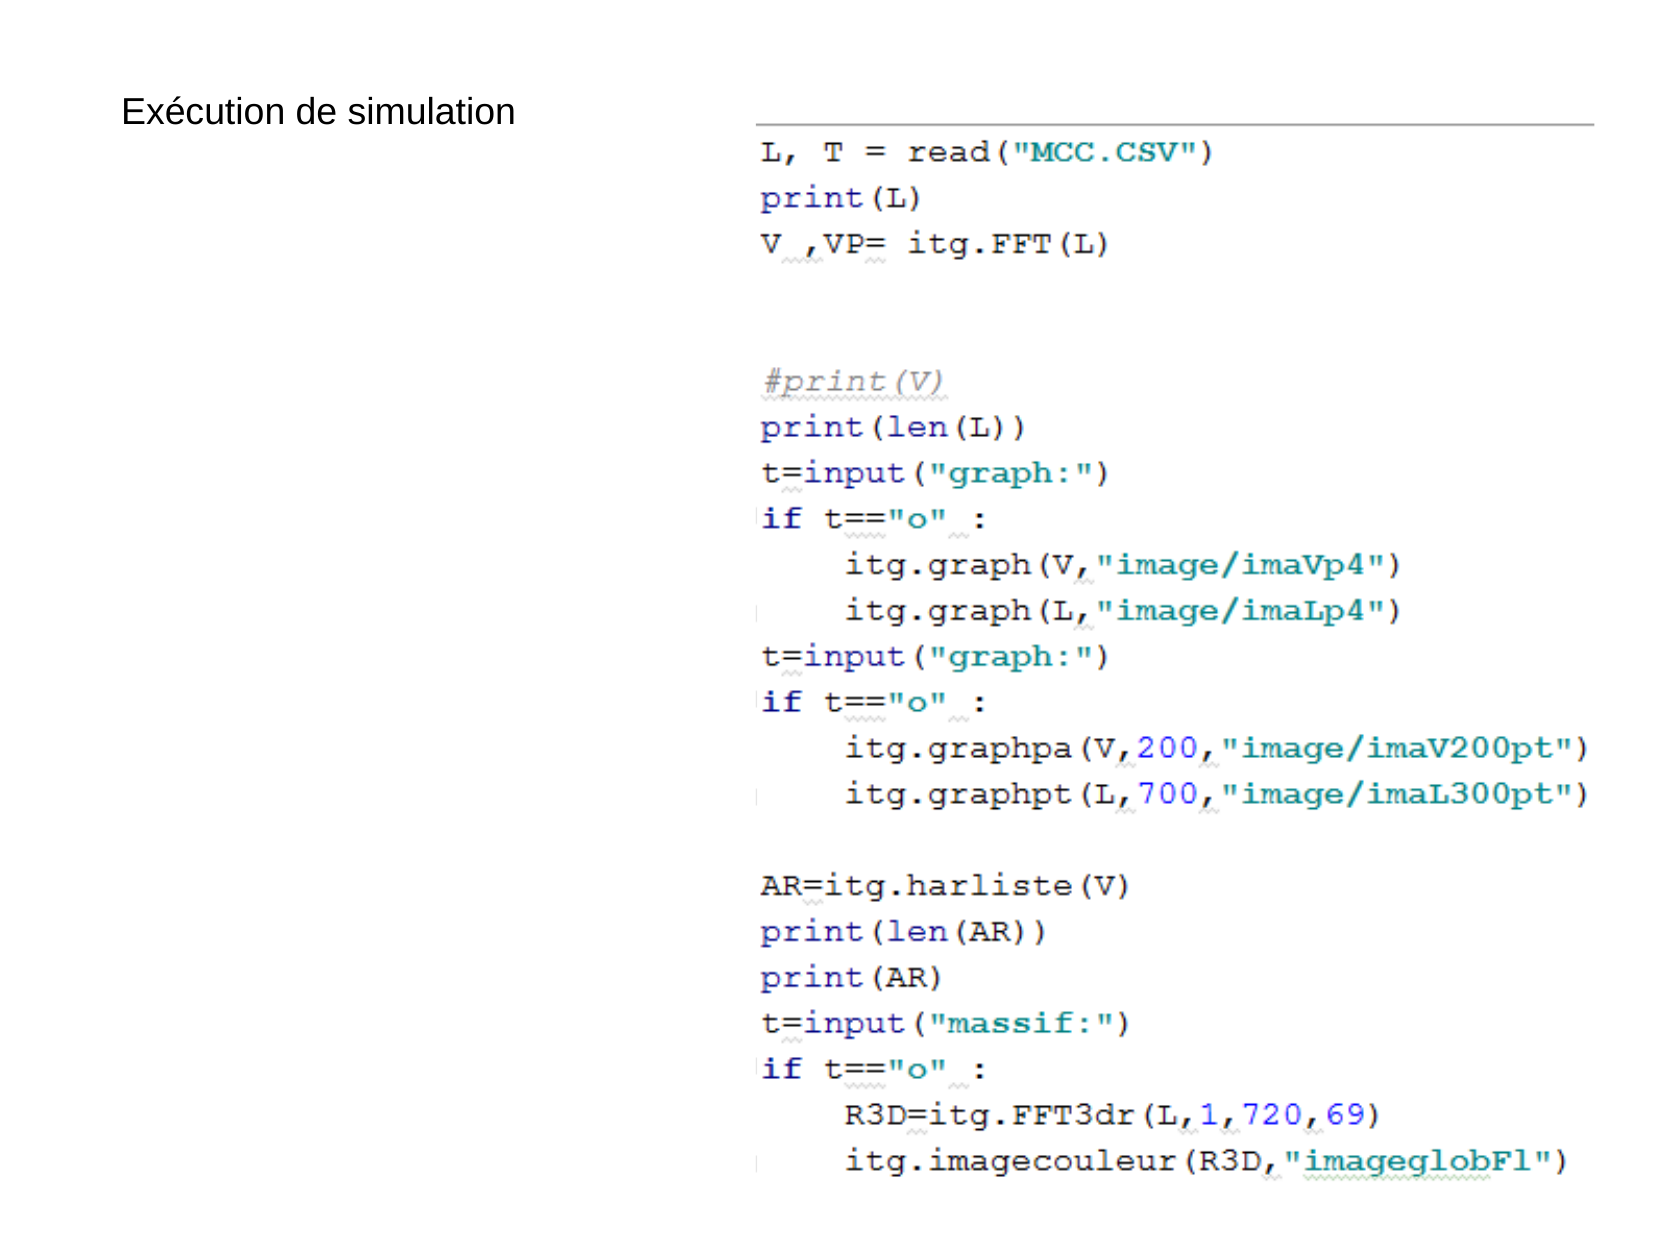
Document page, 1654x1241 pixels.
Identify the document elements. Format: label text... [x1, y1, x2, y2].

picture [755, 118, 1595, 1182]
text_box Exécution de simulation [106, 82, 697, 140]
